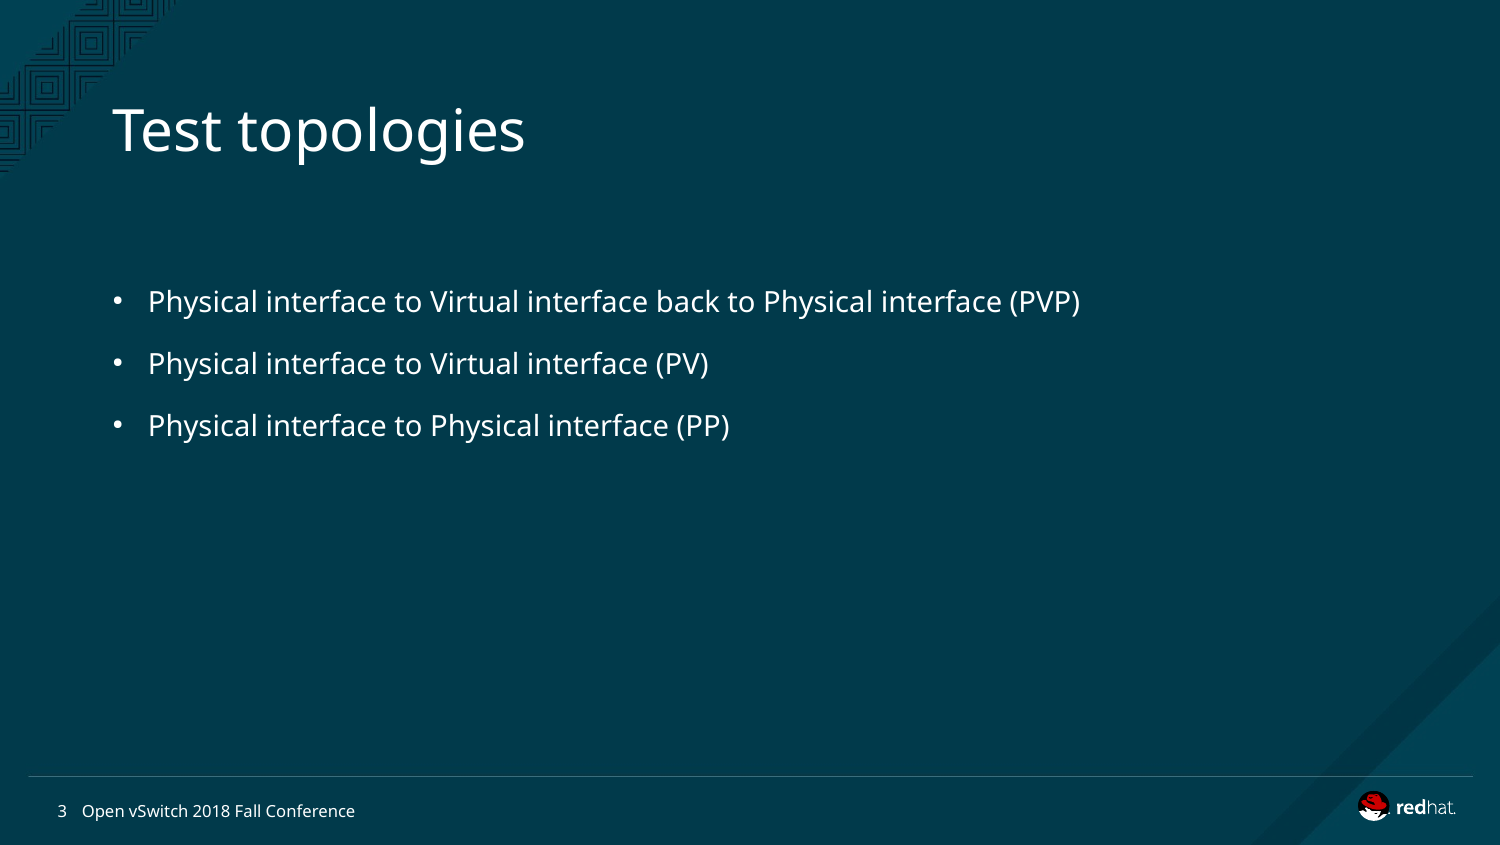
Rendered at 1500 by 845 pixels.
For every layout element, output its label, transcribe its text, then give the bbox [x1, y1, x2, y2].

text_box Physical interface to Virtual interface back to Physical interface (PVP) Physical interface to Virtual interface (PV) Physical interface to Physical interface (PP) [112, 281, 1388, 725]
picture [99, 38, 103, 49]
title Test topologies [112, 0, 1388, 169]
